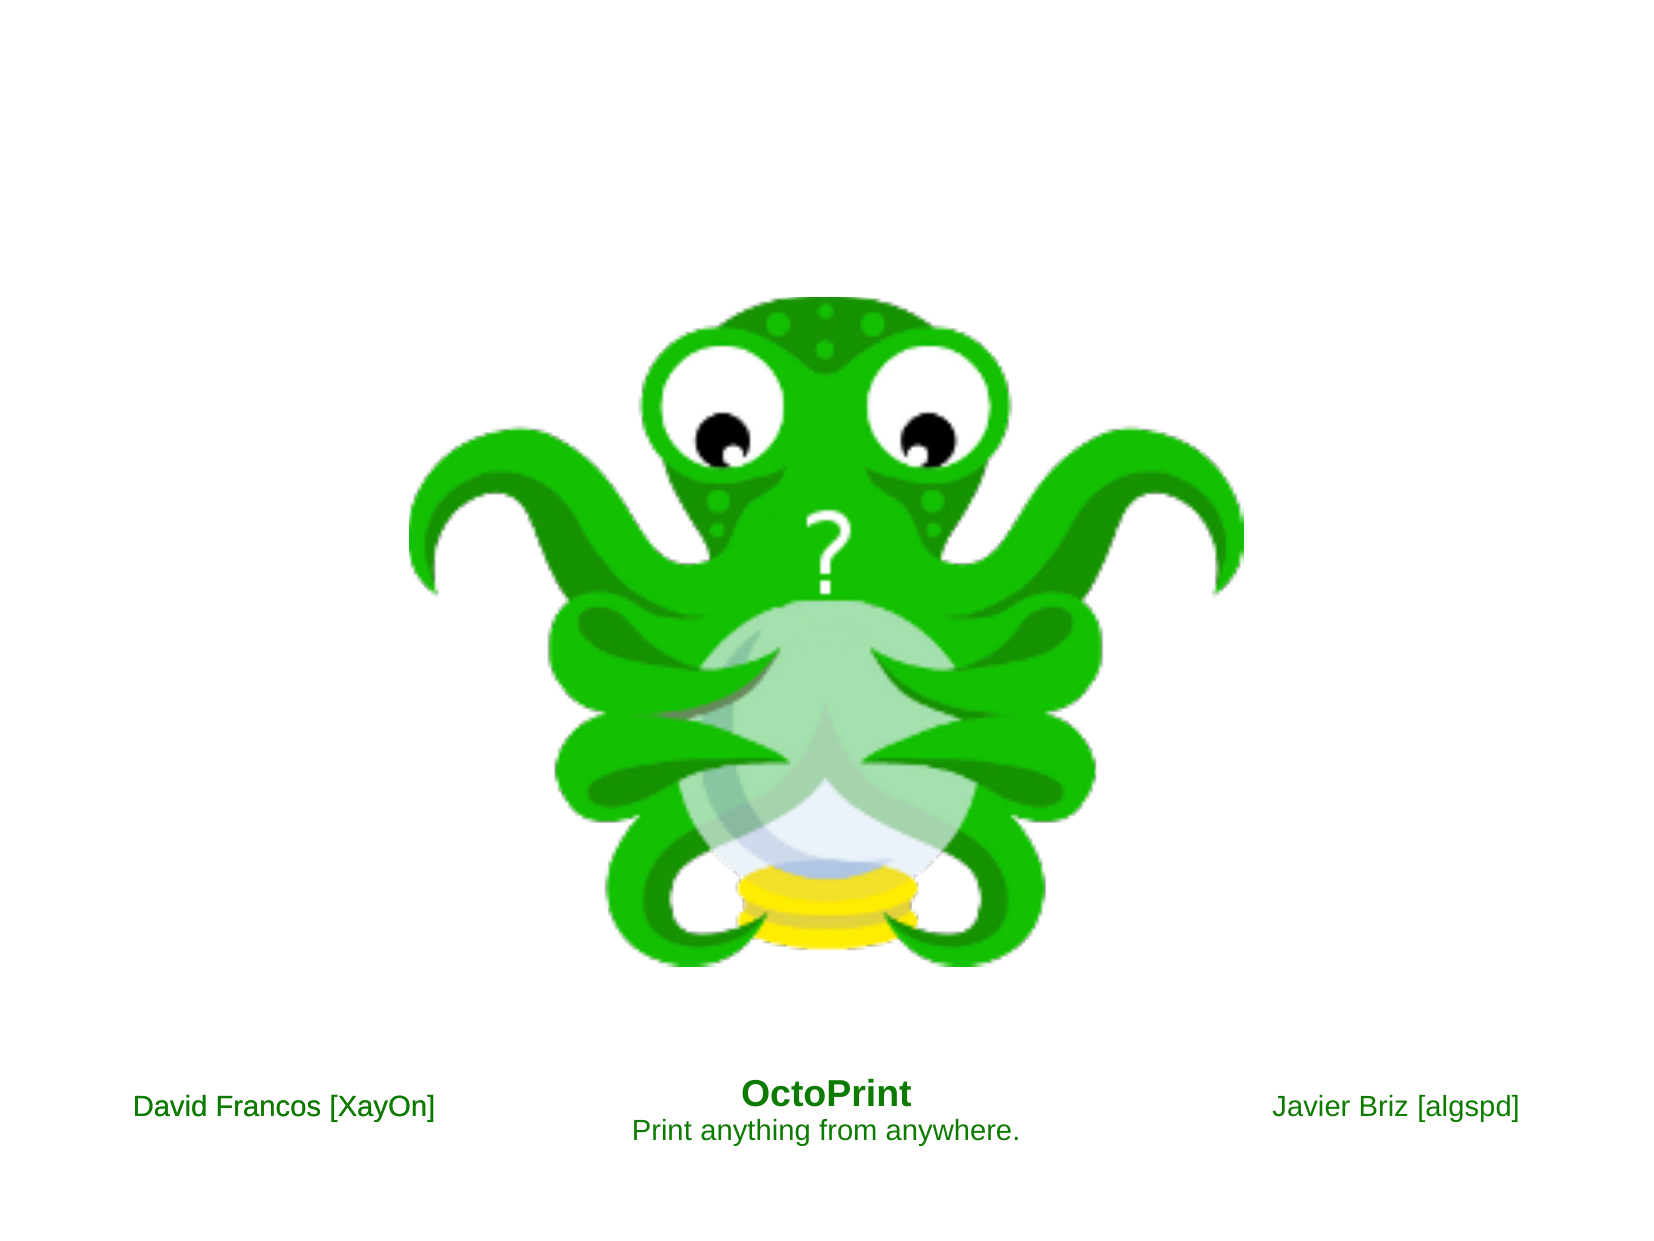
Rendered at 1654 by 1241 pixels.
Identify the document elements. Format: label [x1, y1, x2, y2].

picture [409, 297, 1244, 967]
